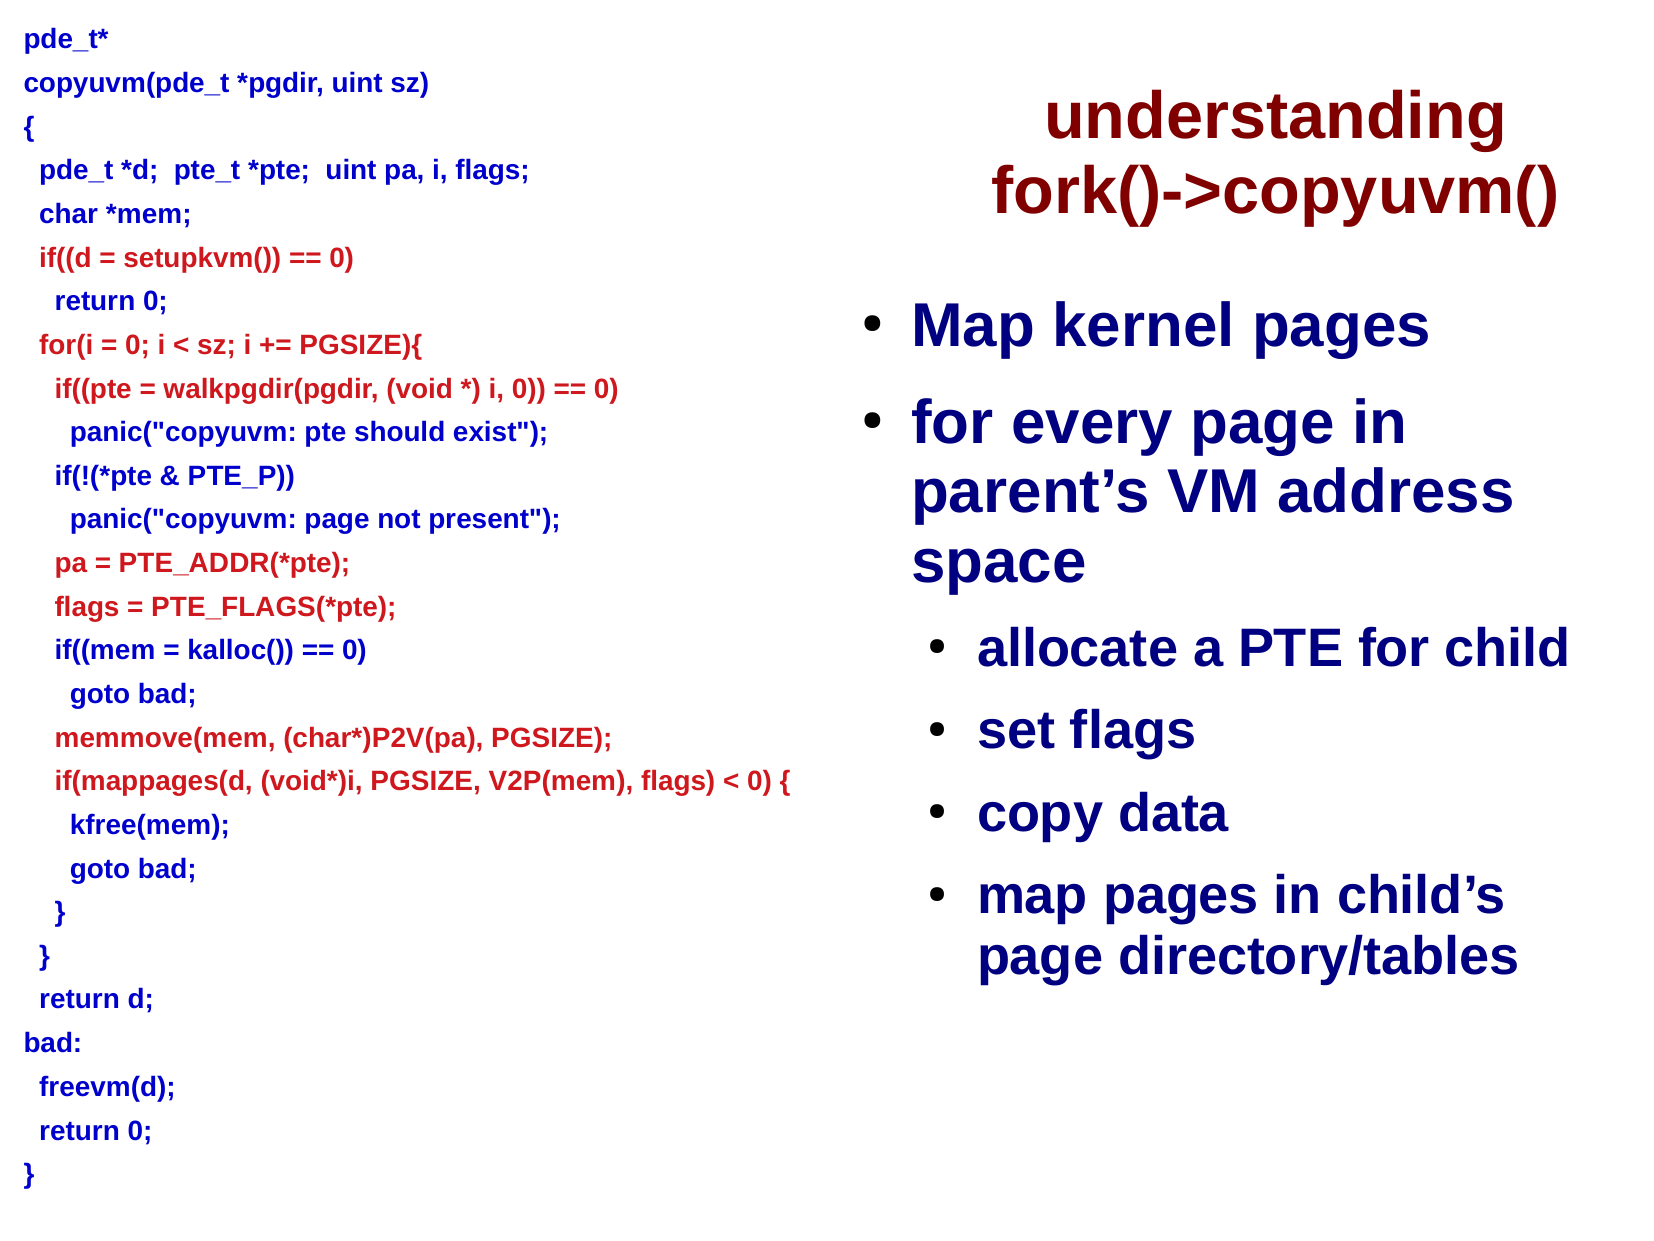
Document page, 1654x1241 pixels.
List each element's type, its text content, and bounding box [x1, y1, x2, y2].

title understanding fork()->copyuvm() [980, 49, 1571, 257]
list pde_t* copyuvm(pde_t *pgdir, uint sz) { pde_t *d; pte_t *pte; uint pa, i, flags; char *mem; if((d = setupkvm()) == 0) return 0; for(i = 0; i < sz; i += PGSIZE){ if((pte = walkpgdir(pgdir, (void *) i, 0)) == 0) panic("copyuvm: pte should exist"); if(!(*pte & PTE_P)) panic("copyuvm: page not present"); pa = PTE_ADDR(*pte); flags = PTE_FLAGS(*pte); if((mem = kalloc()) == 0) goto bad; memmove(mem, (char*)P2V(pa), PGSIZE); if(mappages(d, (void*)i, PGSIZE, V2P(mem), flags) < 0) { kfree(mem); goto bad; } } return d; bad: freevm(d); return 0; } [23, 23, 809, 1229]
list Map kernel pages for every page in parent’s VM address space allocate a PTE for child set flags copy data map pages in child’s page directory/tables [845, 290, 1572, 1010]
